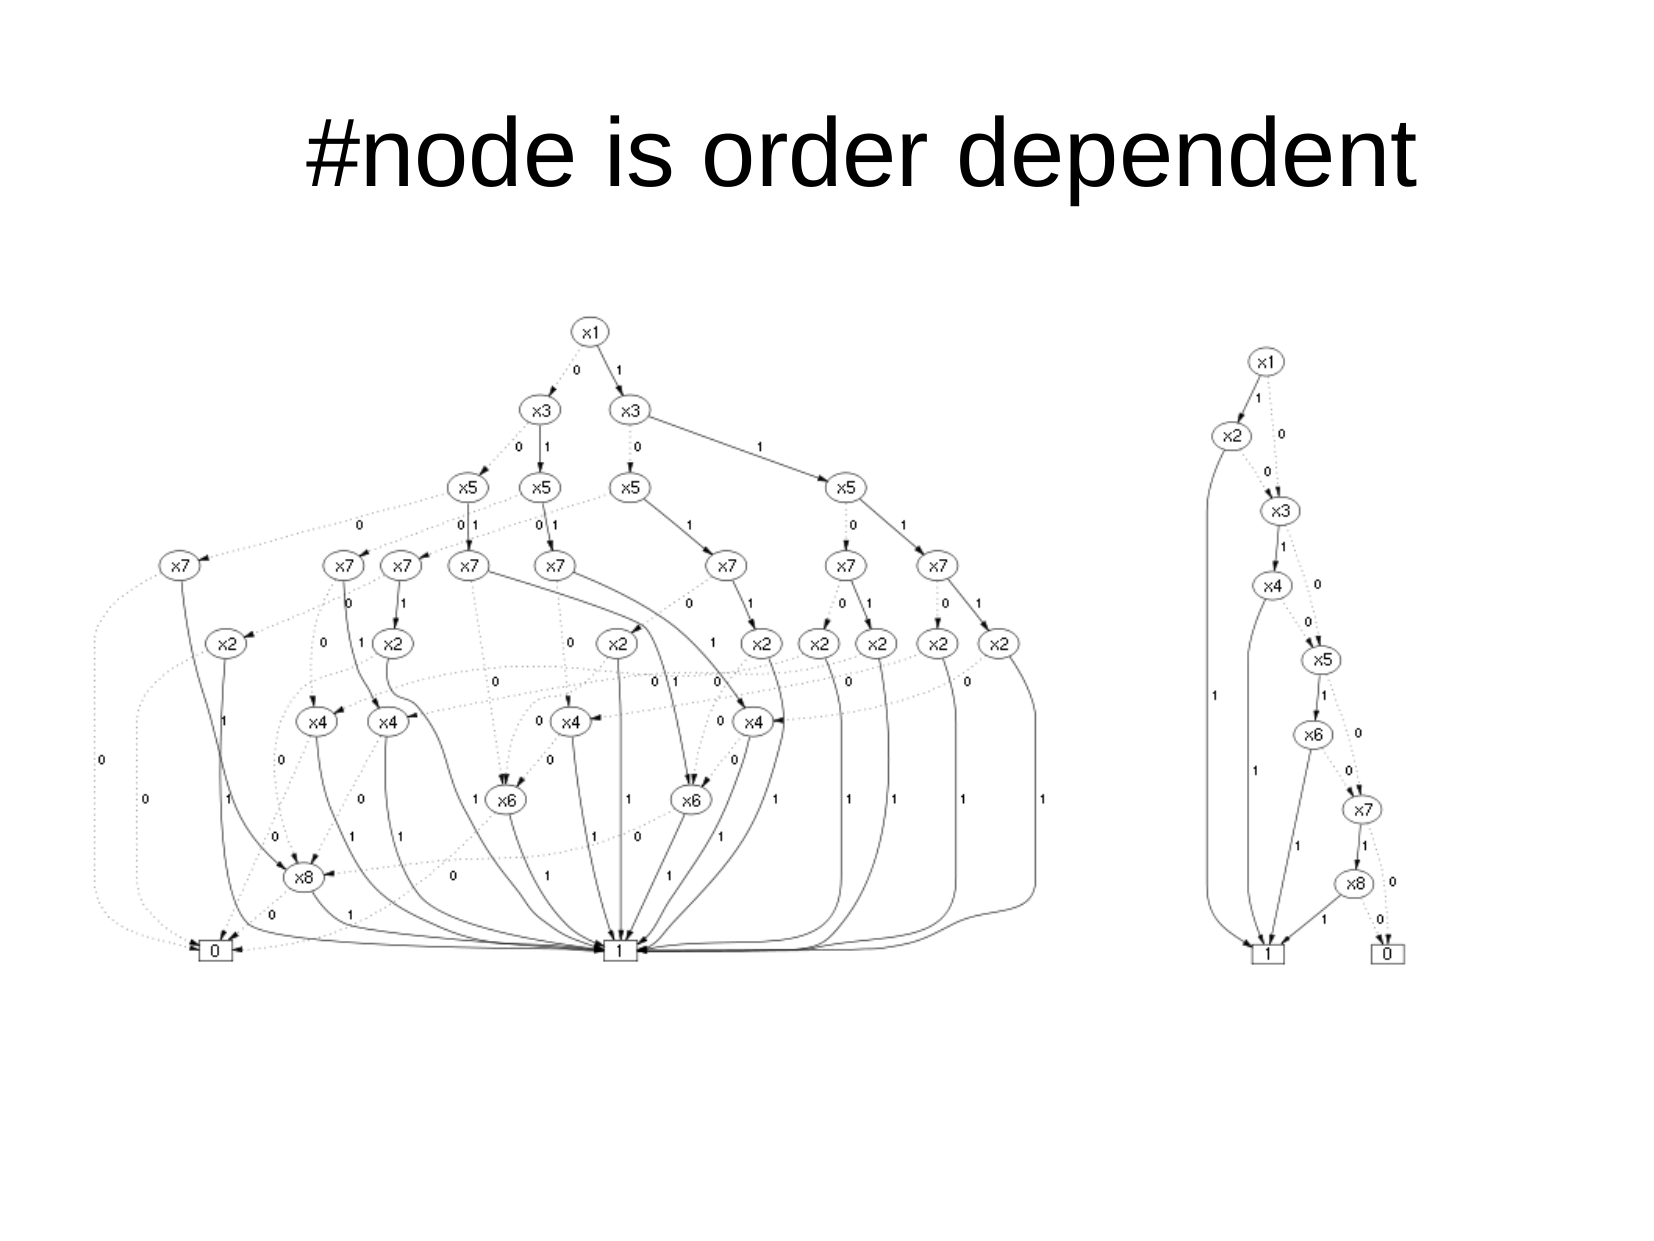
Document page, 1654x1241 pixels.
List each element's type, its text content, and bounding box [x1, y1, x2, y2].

picture [66, 295, 1063, 976]
picture [1185, 312, 1429, 993]
title #node is order dependent [82, 49, 1571, 257]
